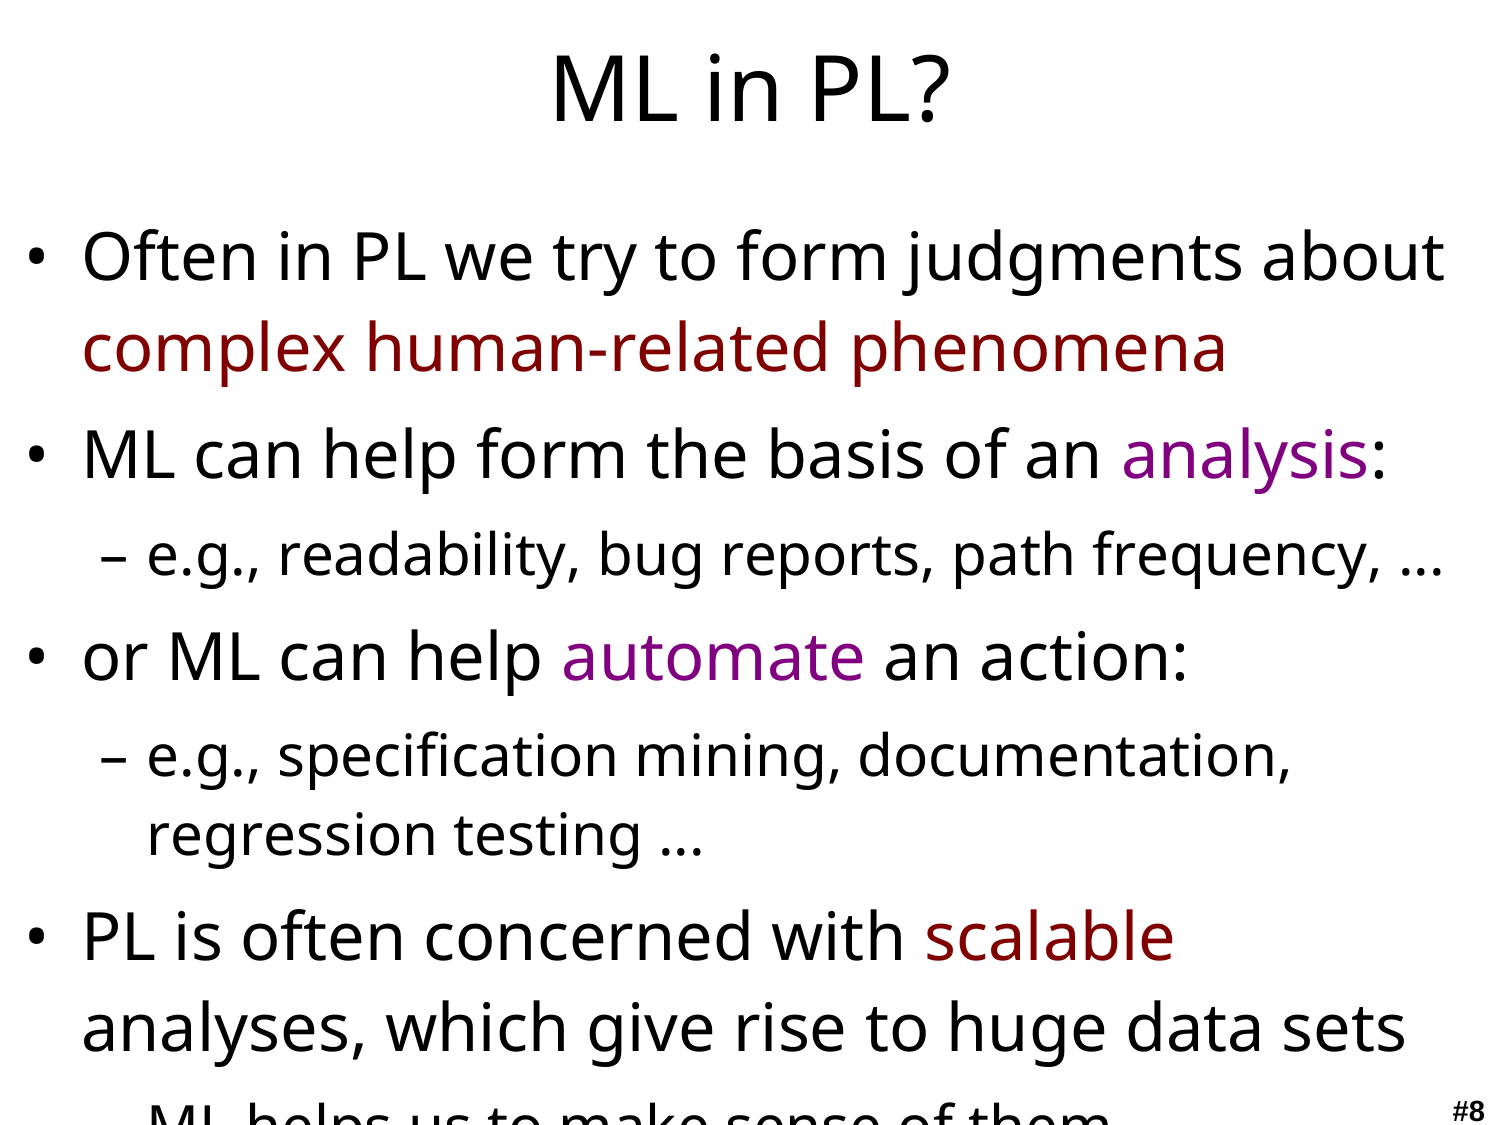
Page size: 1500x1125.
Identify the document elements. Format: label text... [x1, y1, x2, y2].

list Often in PL we try to form judgments about complex human-related phenomena ML can help form the basis of an analysis: e.g., readability, bug reports, path frequency, ... or ML can help automate an action: e.g., specification mining, documentation, regression testing ... PL is often concerned with scalable analyses, which give rise to huge data sets ML helps us to make sense of them [24, 209, 1476, 1040]
title ML in PL? [24, 0, 1476, 180]
